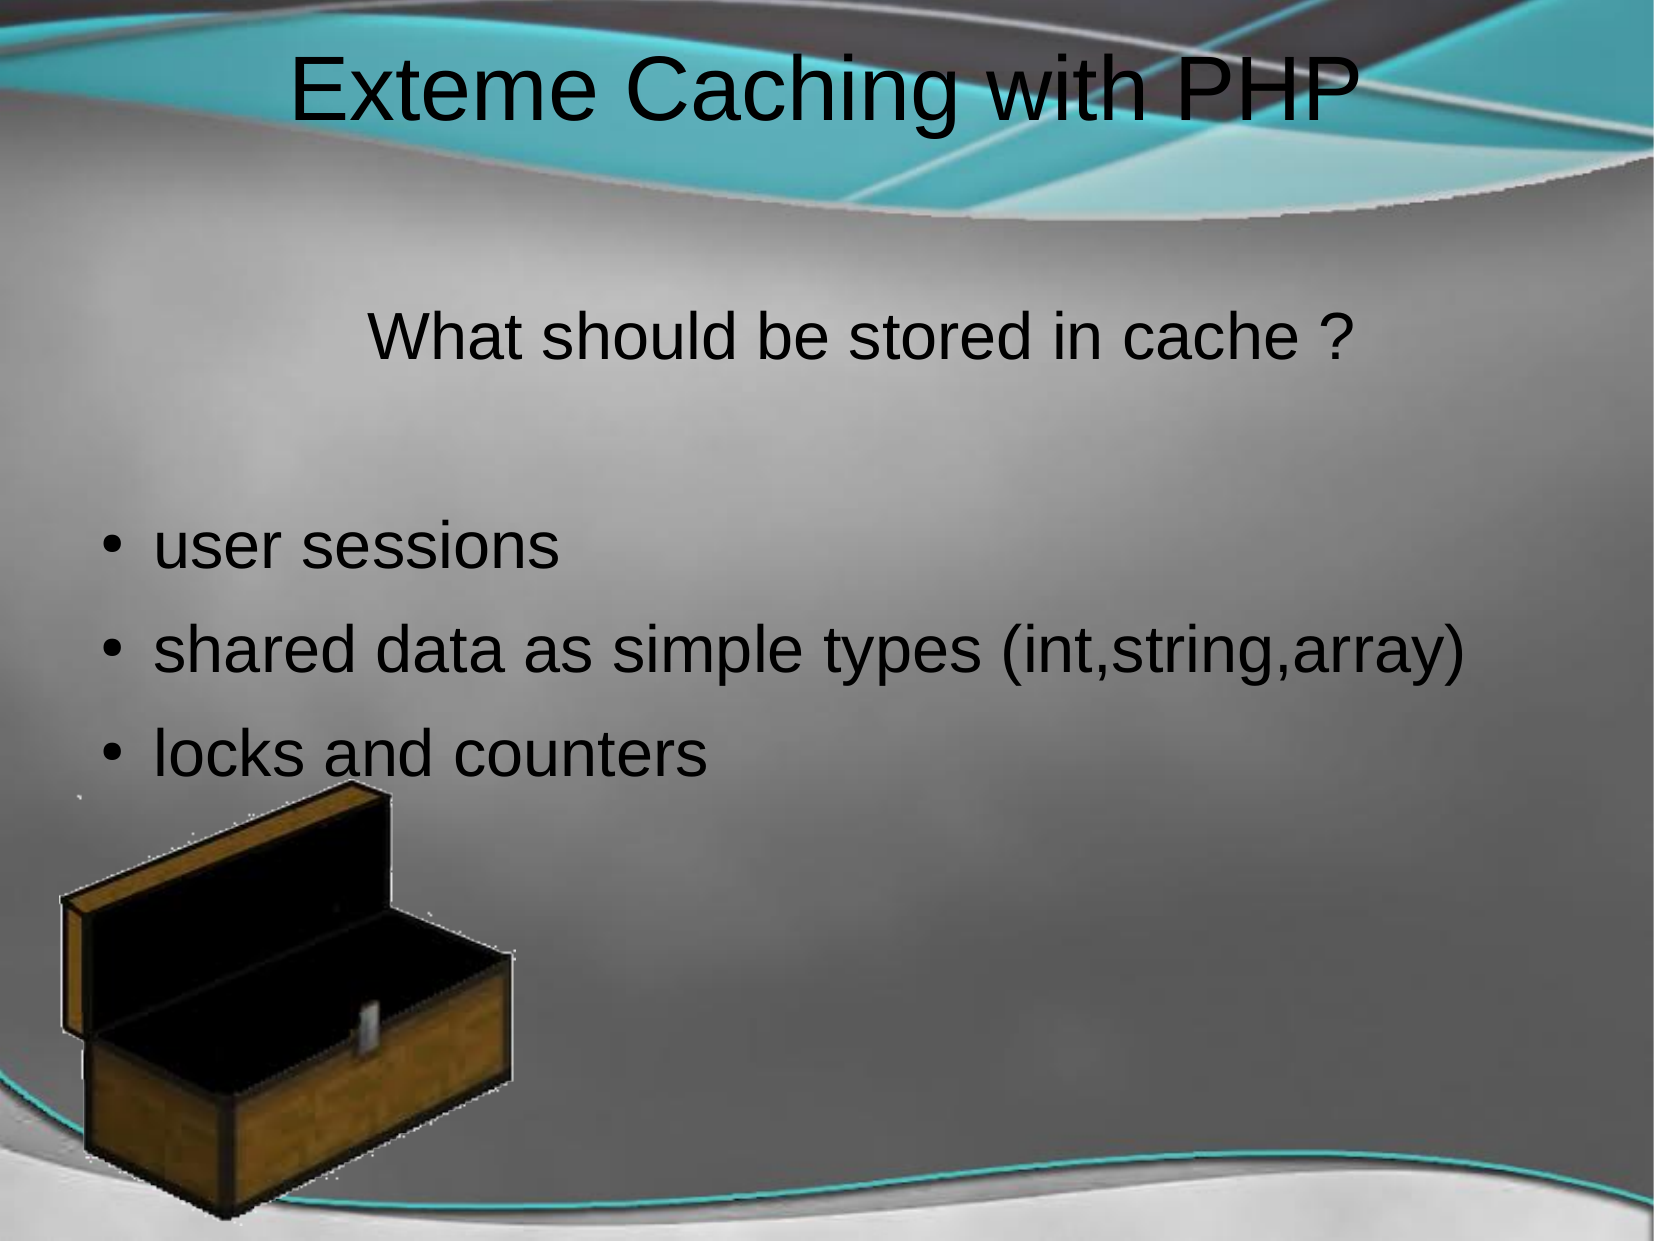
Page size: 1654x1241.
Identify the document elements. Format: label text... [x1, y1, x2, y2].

picture [0, 178, 1654, 1241]
list What should be stored in cache ? user sessions shared data as simple types (int,string,array) locks and counters [82, 299, 1571, 1019]
title Exteme Caching with PHP [0, 0, 1654, 178]
